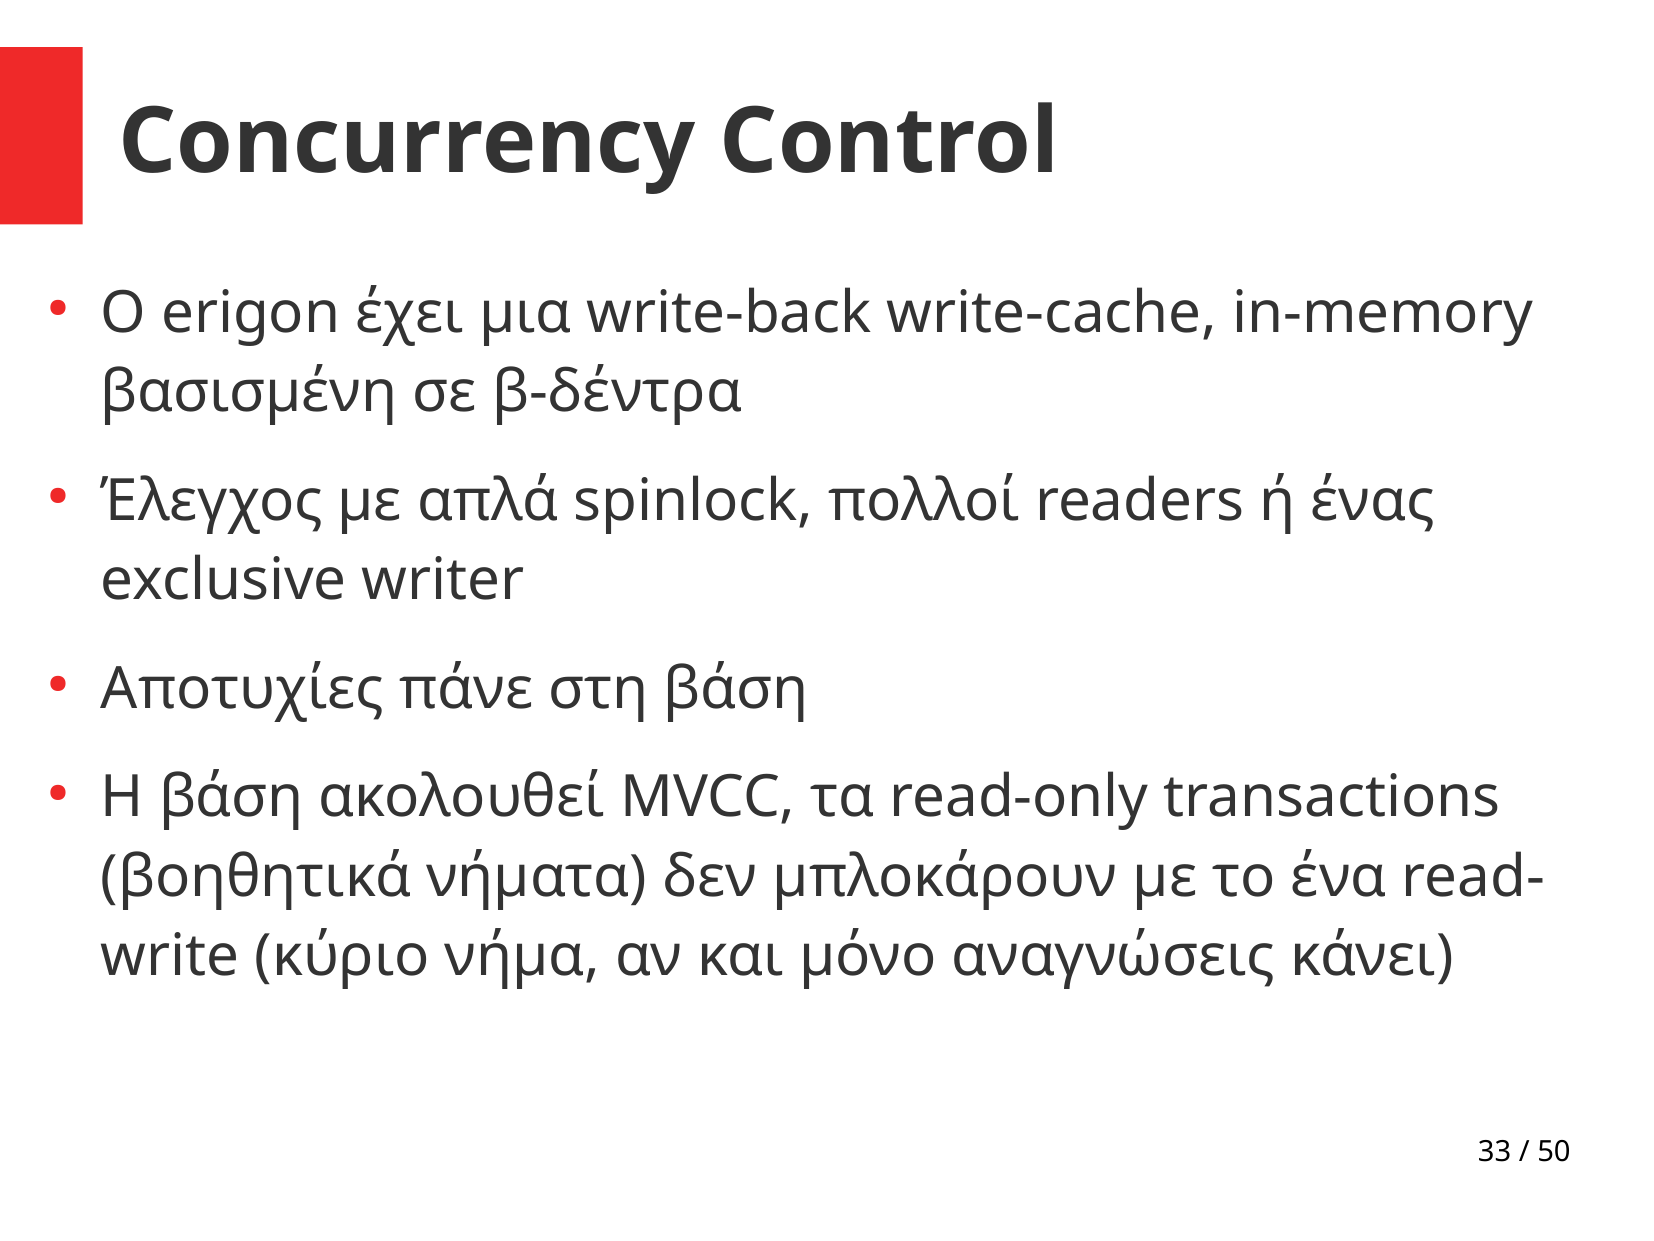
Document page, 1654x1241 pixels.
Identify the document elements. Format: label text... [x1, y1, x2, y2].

title Concurrency Control [118, 33, 1571, 241]
list Ο erigon έχει μια write-back write-cache, in-memory βασισμένη σε β-δέντρα Έλεγχος με απλά spinlock, πολλοί readers ή ένας exclusive writer Αποτυχίες πάνε στη βάση Η βάση ακολουθεί MVCC, τα read-only transactions (βοηθητικά νήματα) δεν μπλοκάρουν με το ένα read-write (κύριο νήμα, αν και μόνο αναγνώσεις κάνει) [30, 270, 1621, 1111]
